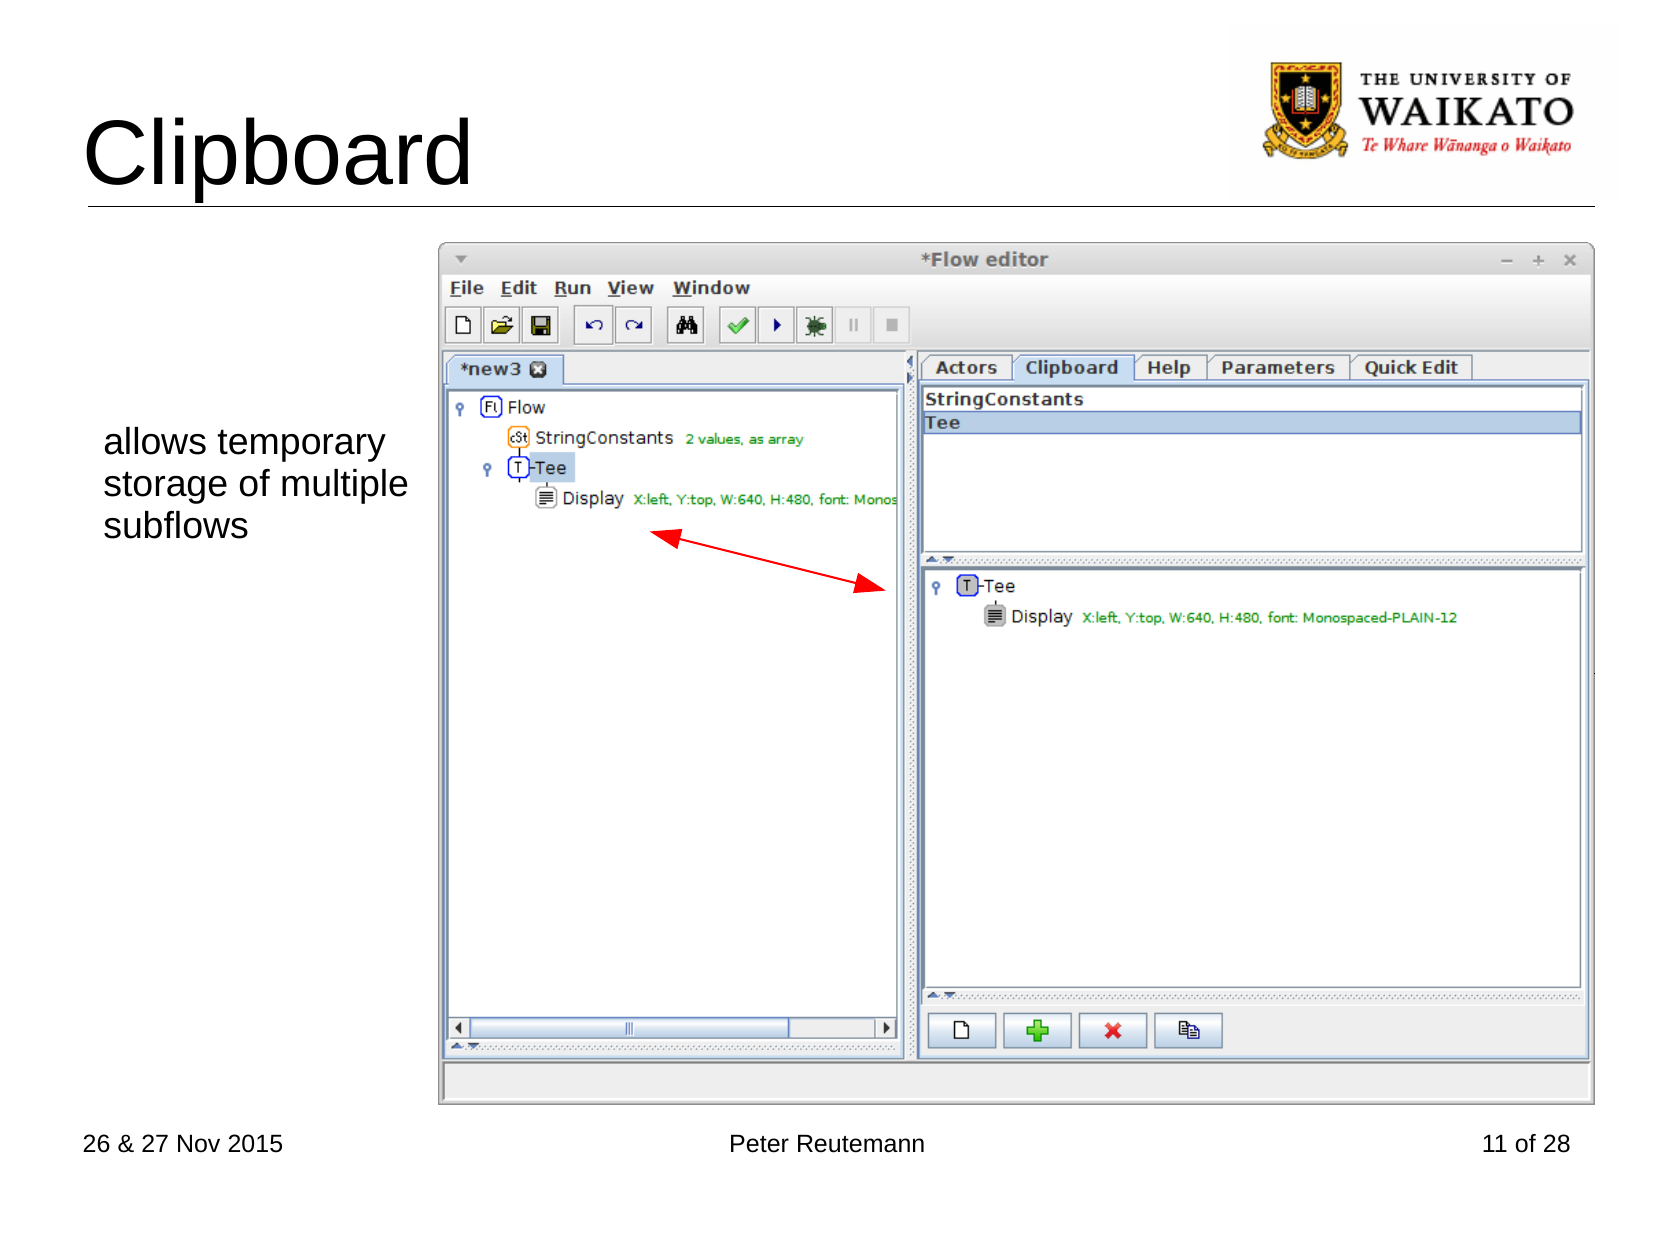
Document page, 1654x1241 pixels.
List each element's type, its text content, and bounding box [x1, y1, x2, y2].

title Clipboard [82, 49, 1571, 257]
picture [1228, 24, 1619, 201]
text_box allows temporary storage of multiple subflows [88, 413, 424, 555]
picture [438, 242, 1595, 1105]
